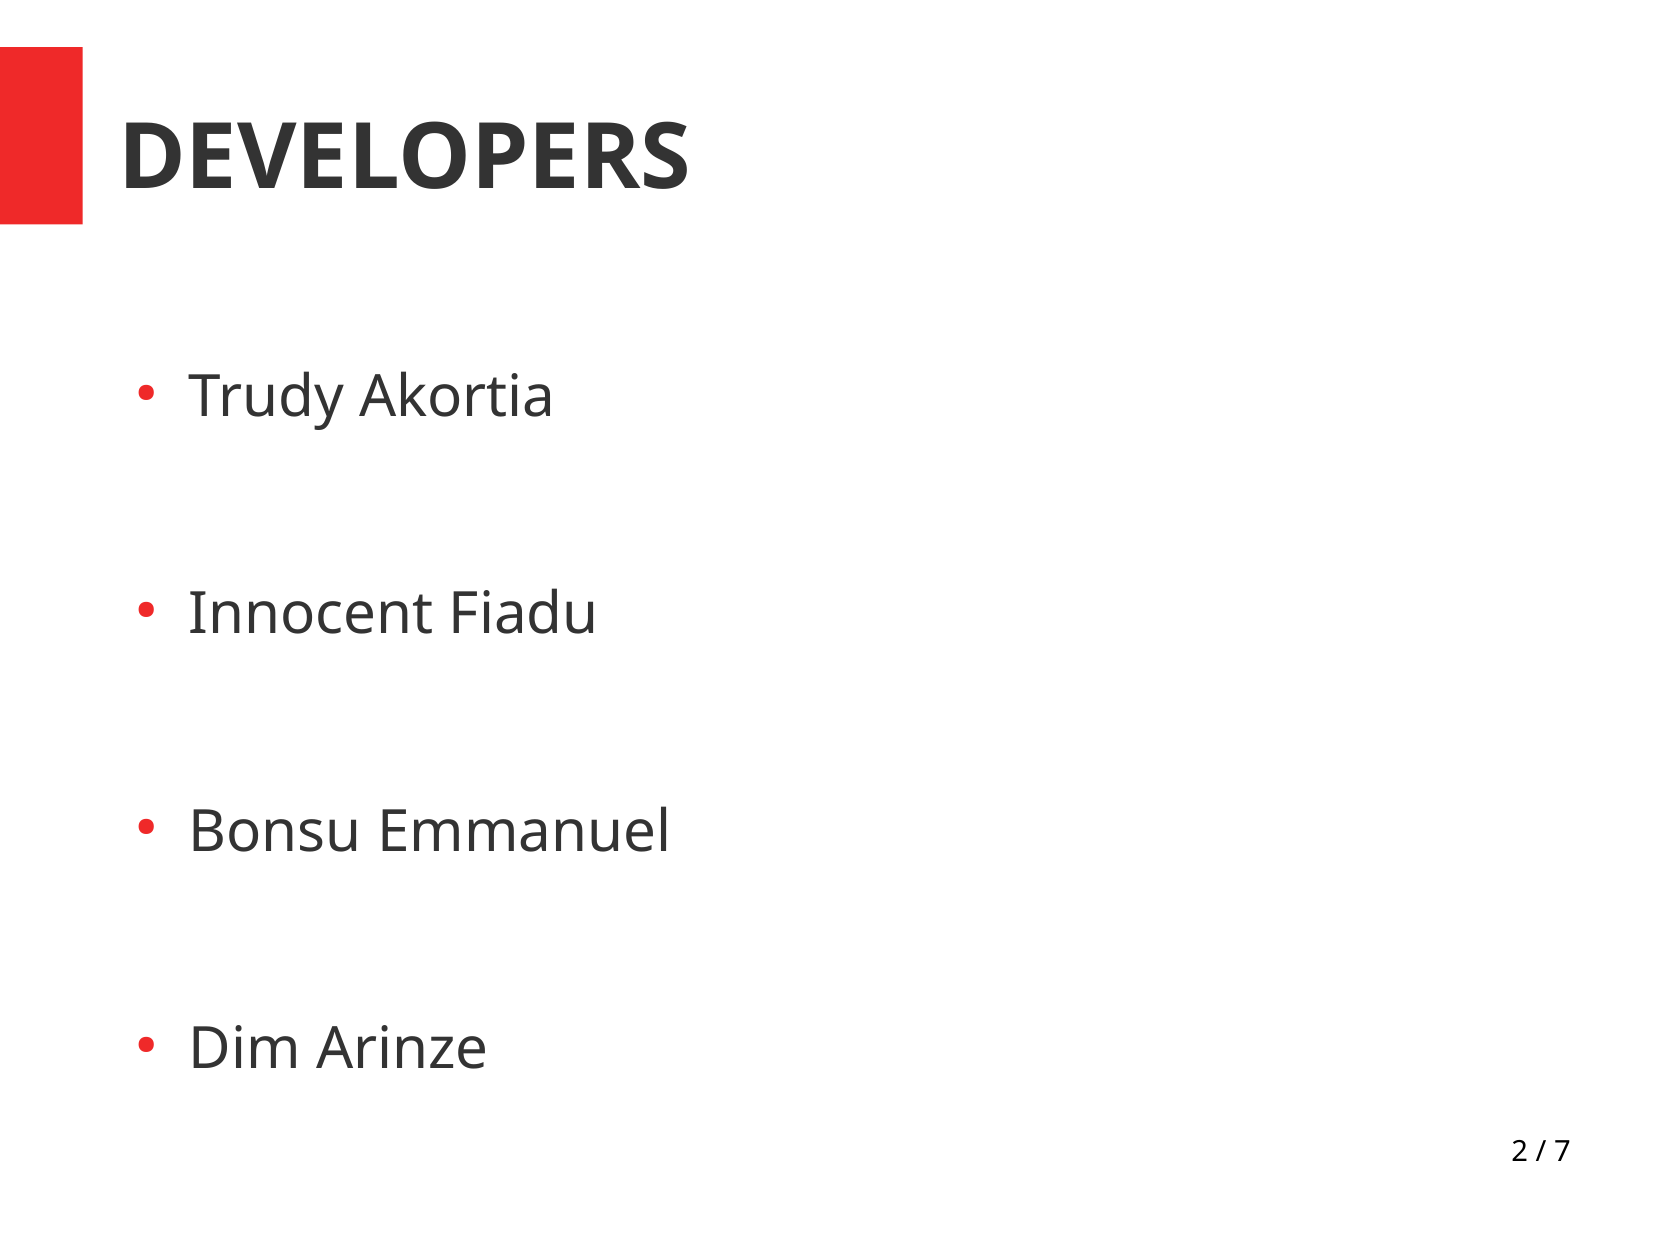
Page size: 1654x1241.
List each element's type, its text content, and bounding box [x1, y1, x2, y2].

list Trudy Akortia Innocent Fiadu Bonsu Emmanuel Dim Arinze [118, 354, 1536, 1074]
title DEVELOPERS [118, 49, 1571, 257]
